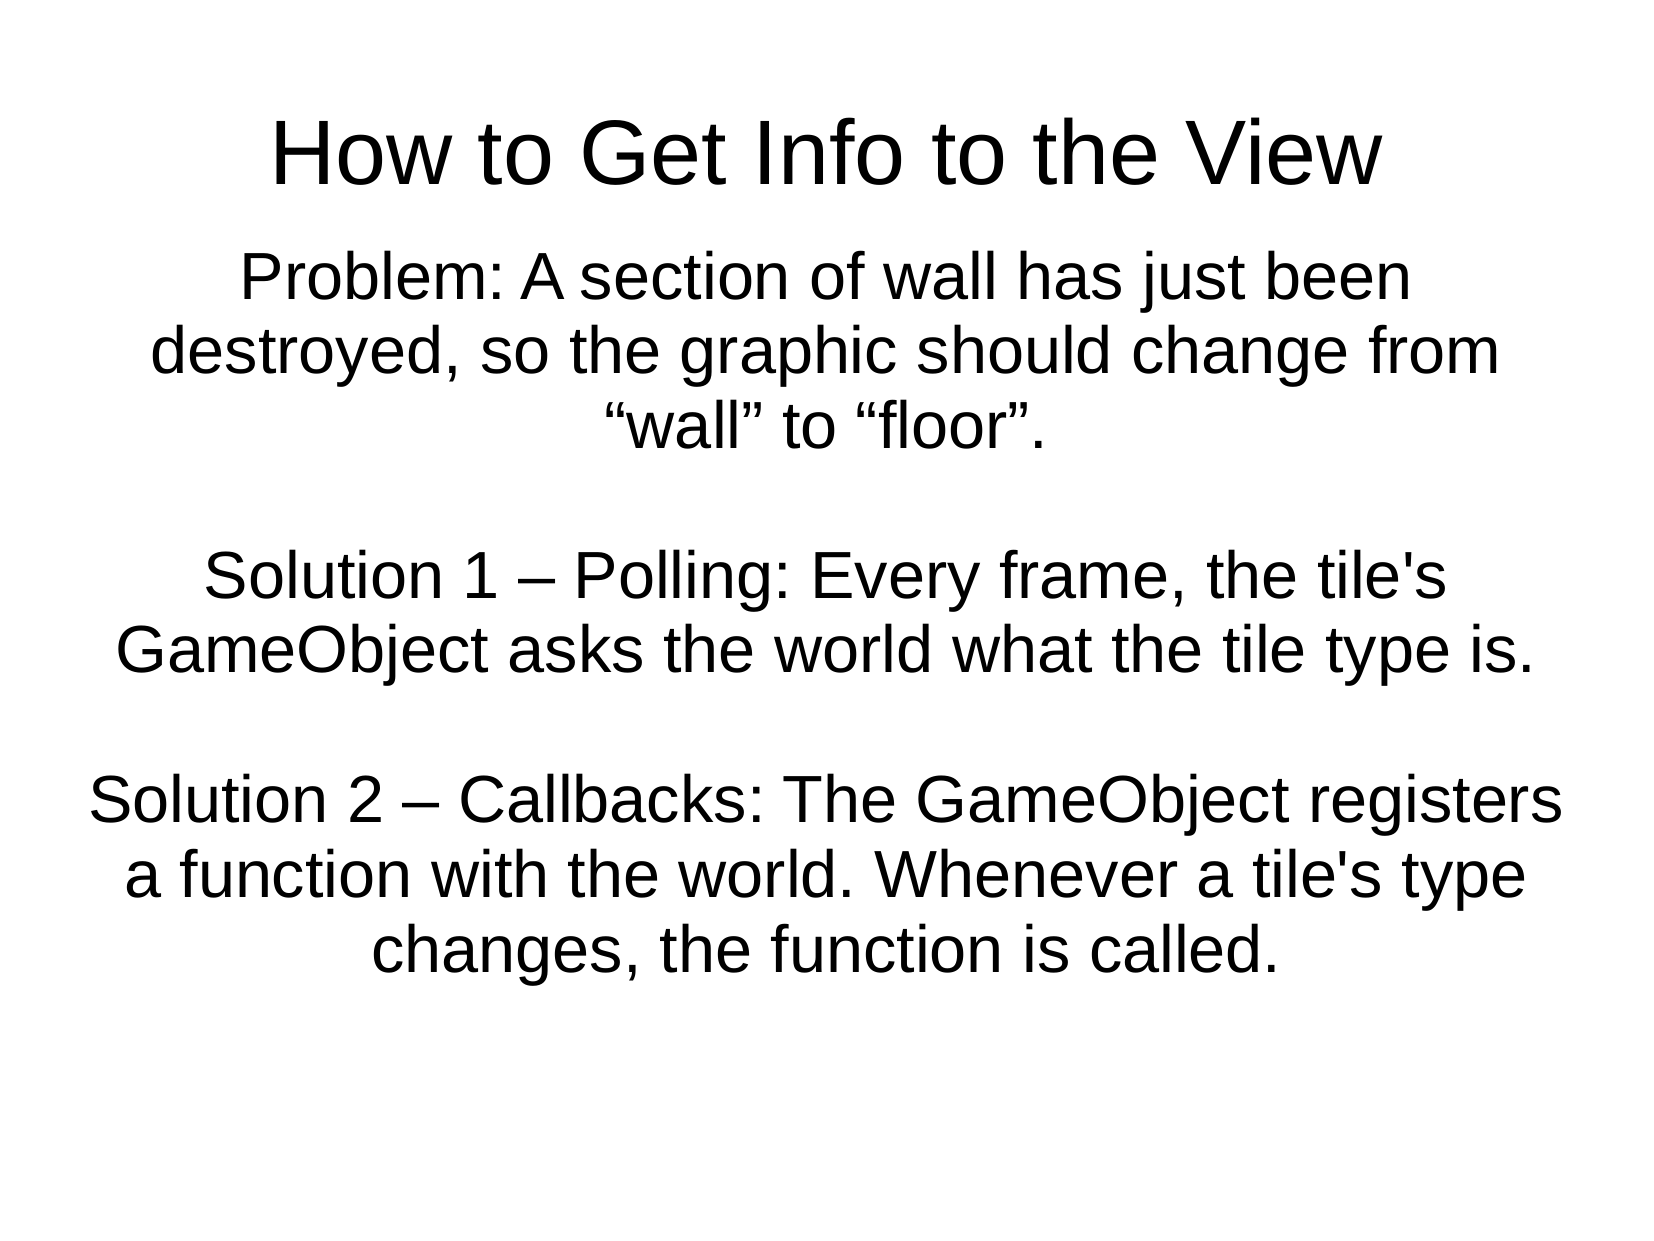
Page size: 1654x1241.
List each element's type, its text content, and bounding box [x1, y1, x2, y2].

title How to Get Info to the View [82, 49, 1571, 238]
subtitle Problem: A section of wall has just been destroyed, so the graphic should change from “wall” to “floor”. Solution 1 – Polling: Every frame, the tile's GameObject asks the world what the tile type is. Solution 2 – Callbacks: The GameObject registers a function with the world. Whenever a tile's type changes, the function is called. [82, 238, 1571, 1062]
